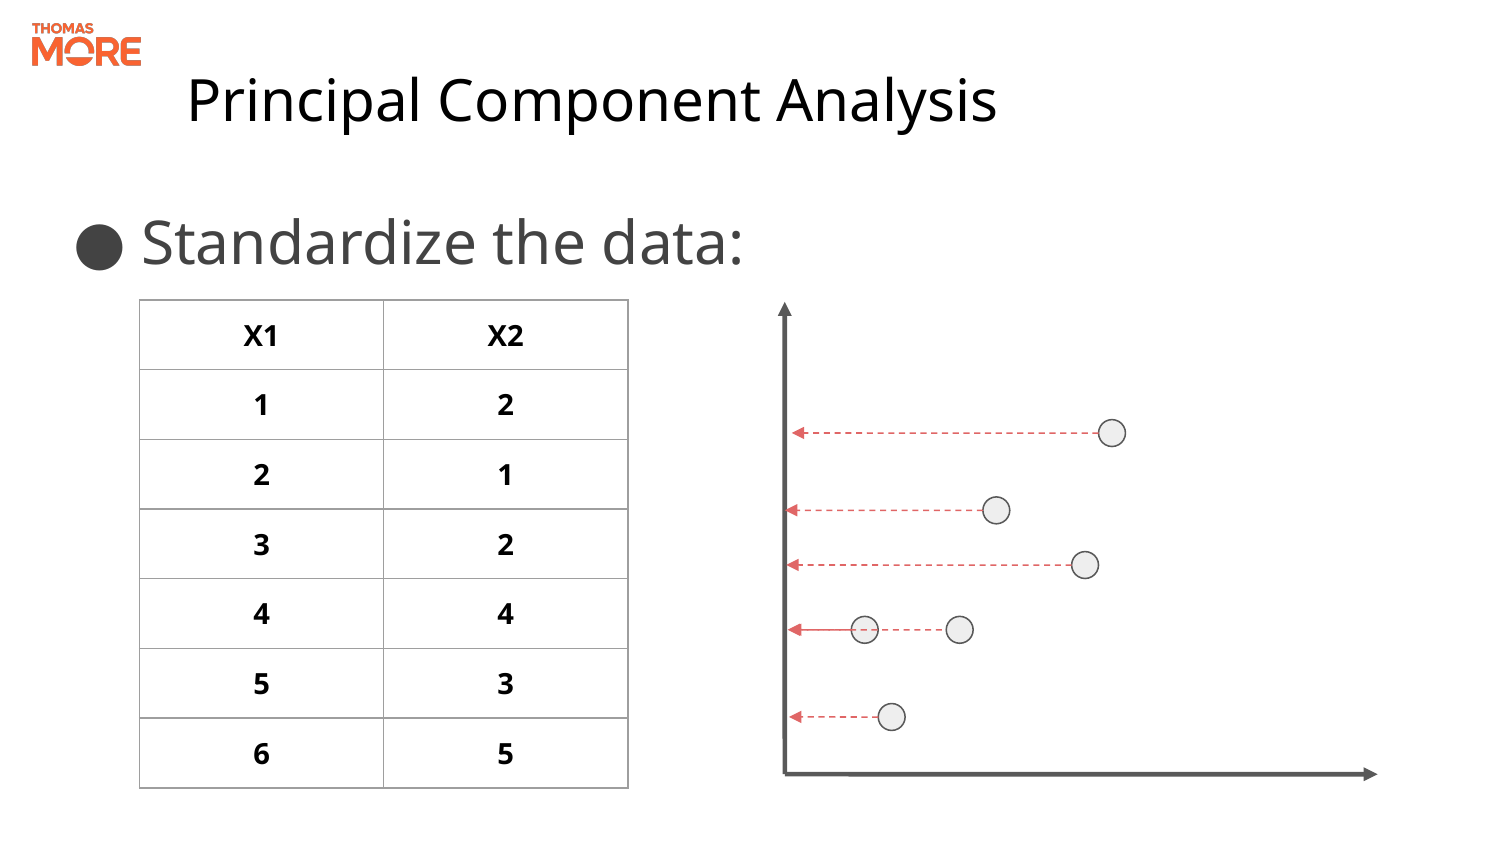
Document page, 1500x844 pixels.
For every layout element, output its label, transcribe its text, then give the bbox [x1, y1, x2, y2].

table_cell 3 [384, 649, 627, 717]
text_box [878, 703, 906, 731]
table_cell 3 [140, 510, 383, 578]
table_cell 5 [140, 649, 383, 717]
text_box [1071, 551, 1099, 579]
table_cell 1 [384, 440, 627, 508]
text_box [1098, 419, 1126, 447]
text_box [851, 616, 879, 644]
list Standardize the data: [51, 189, 1476, 750]
table_cell 1 [140, 370, 383, 439]
title Principal Component Analysis [171, 48, 1449, 143]
text_box [946, 616, 974, 644]
picture [22, 13, 151, 76]
table_header X2 [384, 301, 627, 369]
table_cell 4 [140, 579, 383, 648]
table_cell 5 [384, 719, 627, 787]
table_header X1 [140, 301, 383, 369]
table_cell 2 [140, 440, 383, 508]
table_cell 4 [384, 579, 627, 648]
text_box [983, 496, 1010, 524]
table_cell 2 [384, 510, 627, 578]
table_cell 2 [384, 370, 627, 439]
table_cell 6 [140, 719, 383, 787]
